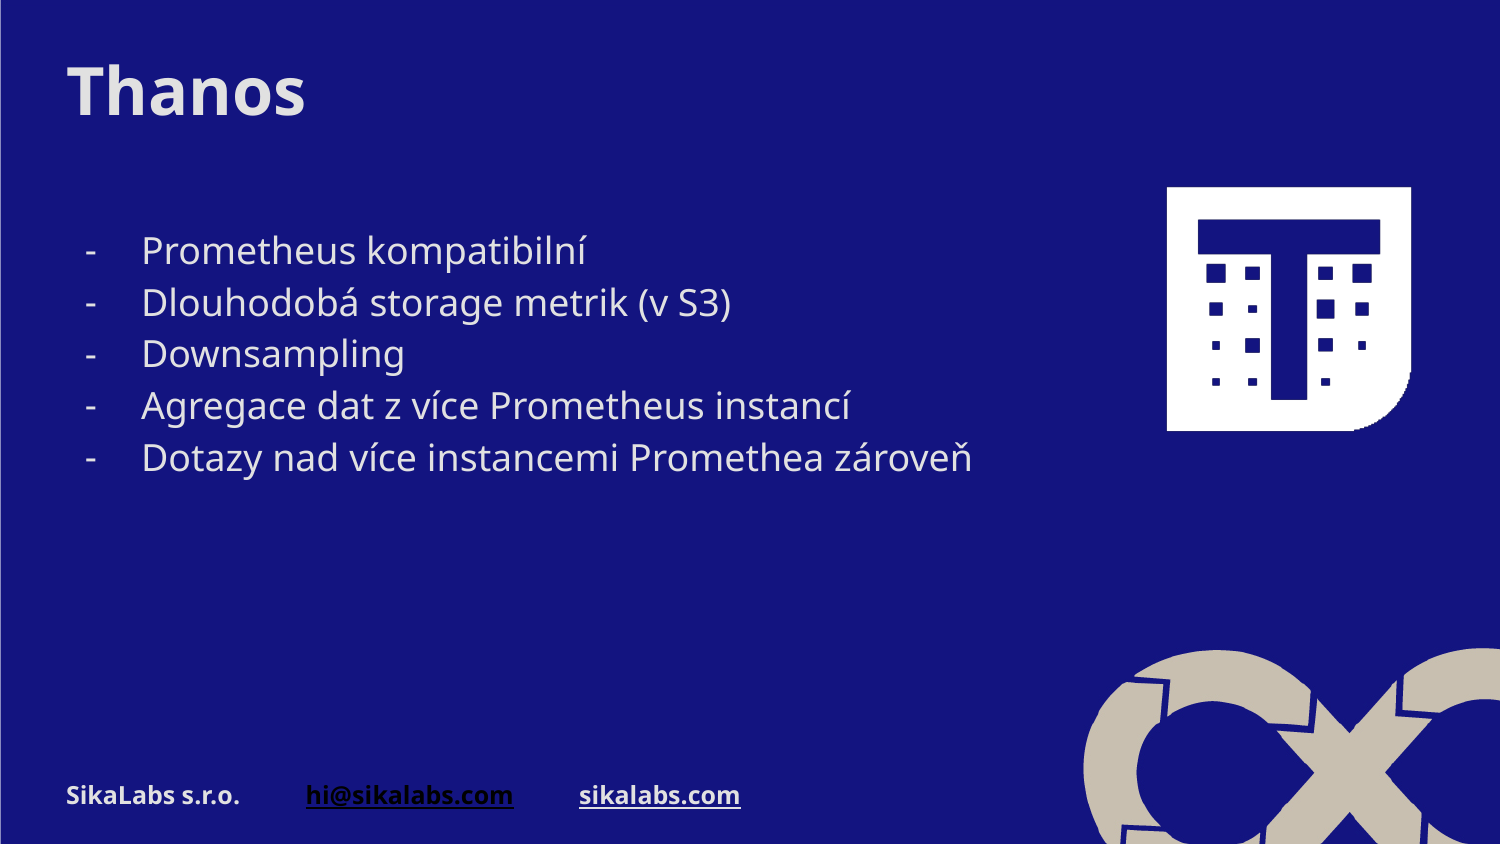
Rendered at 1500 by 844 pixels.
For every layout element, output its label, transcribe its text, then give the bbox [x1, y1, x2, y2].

picture [0, 0, 1500, 844]
title Thanos [51, 33, 1449, 128]
list Prometheus kompatibilní Dlouhodobá storage metrik (v S3) Downsampling Agregace dat z více Prometheus instancí Dotazy nad více instancemi Promethea zároveň [51, 205, 1107, 688]
